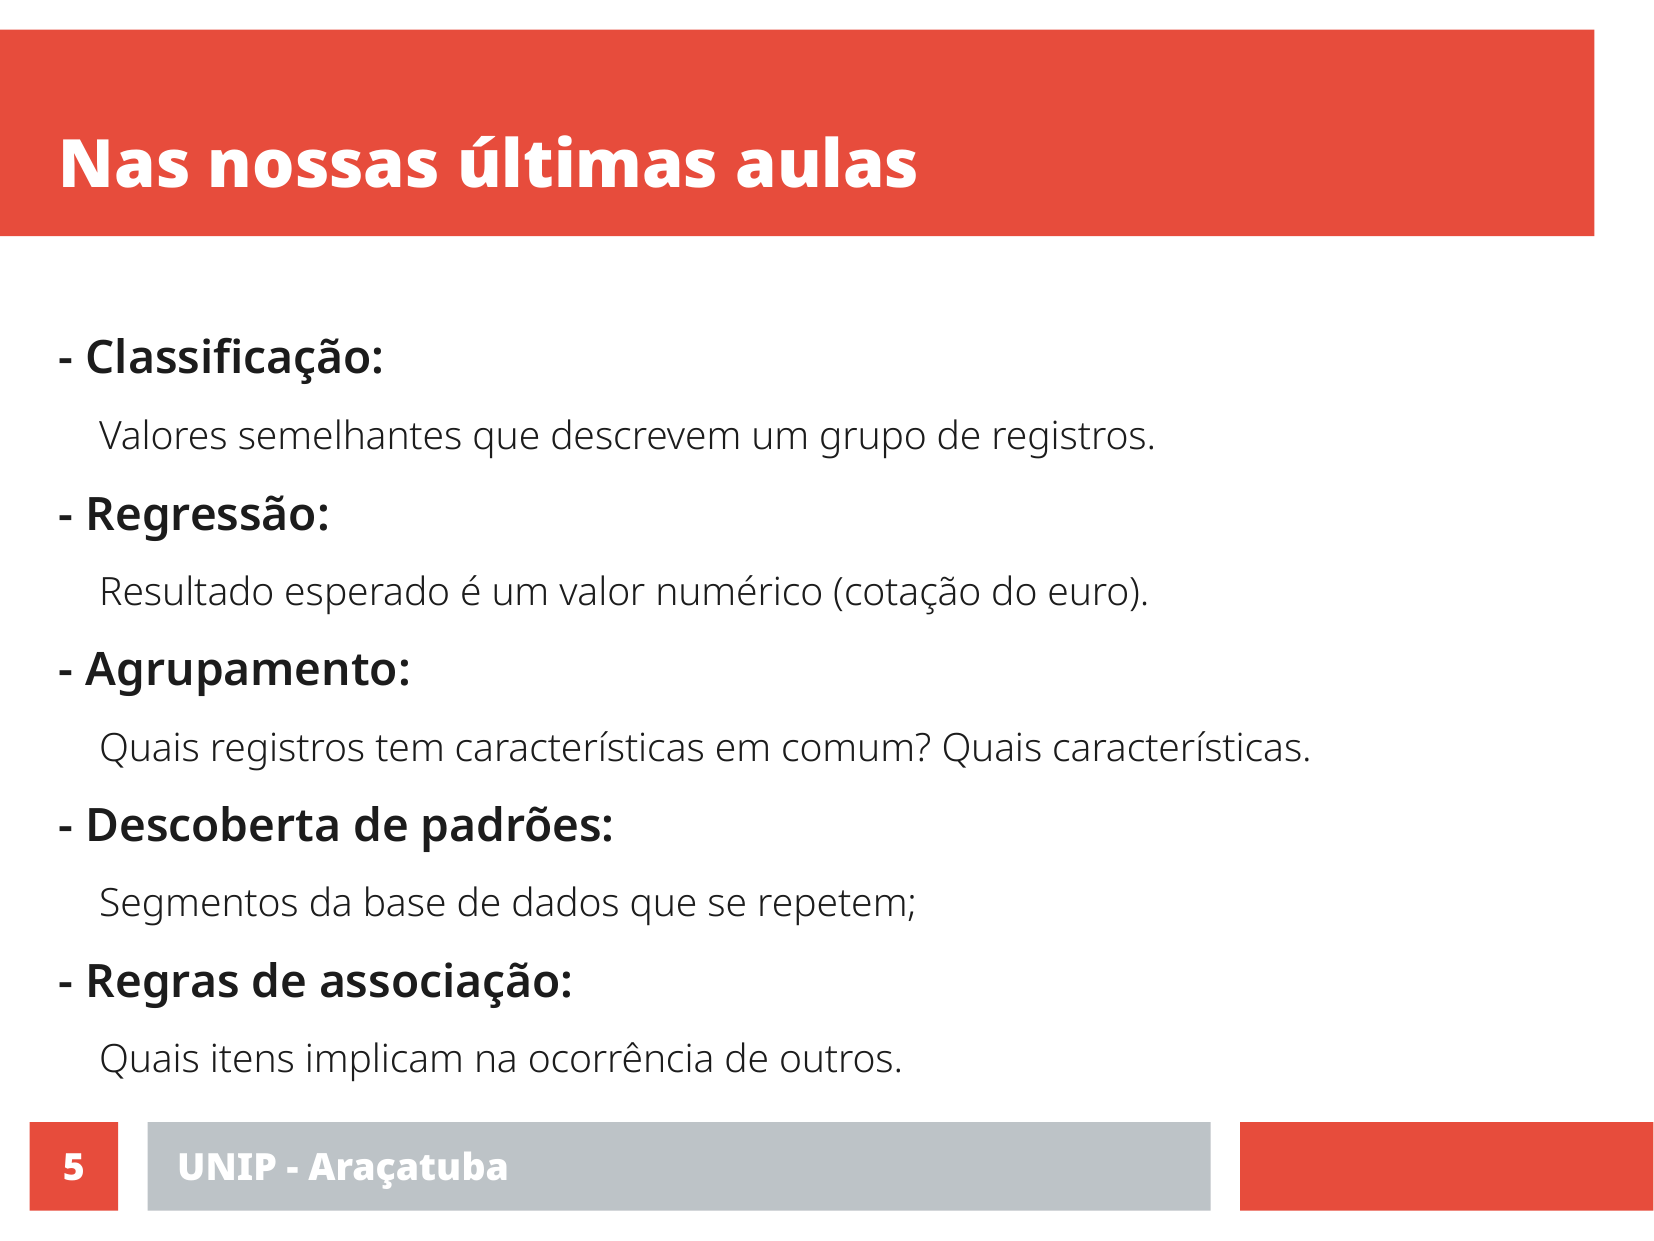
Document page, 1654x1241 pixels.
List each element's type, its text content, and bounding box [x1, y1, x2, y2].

title Nas nossas últimas aulas [59, 59, 1595, 207]
list - Classificação: Valores semelhantes que descrevem um grupo de registros. - Regressão: Resultado esperado é um valor numérico (cotação do euro). - Agrupamento: Quais registros tem características em comum? Quais características. - Descoberta de padrões: Segmentos da base de dados que se repetem; - Regras de associação: Quais itens implicam na ocorrência de outros. [59, 324, 1565, 1093]
